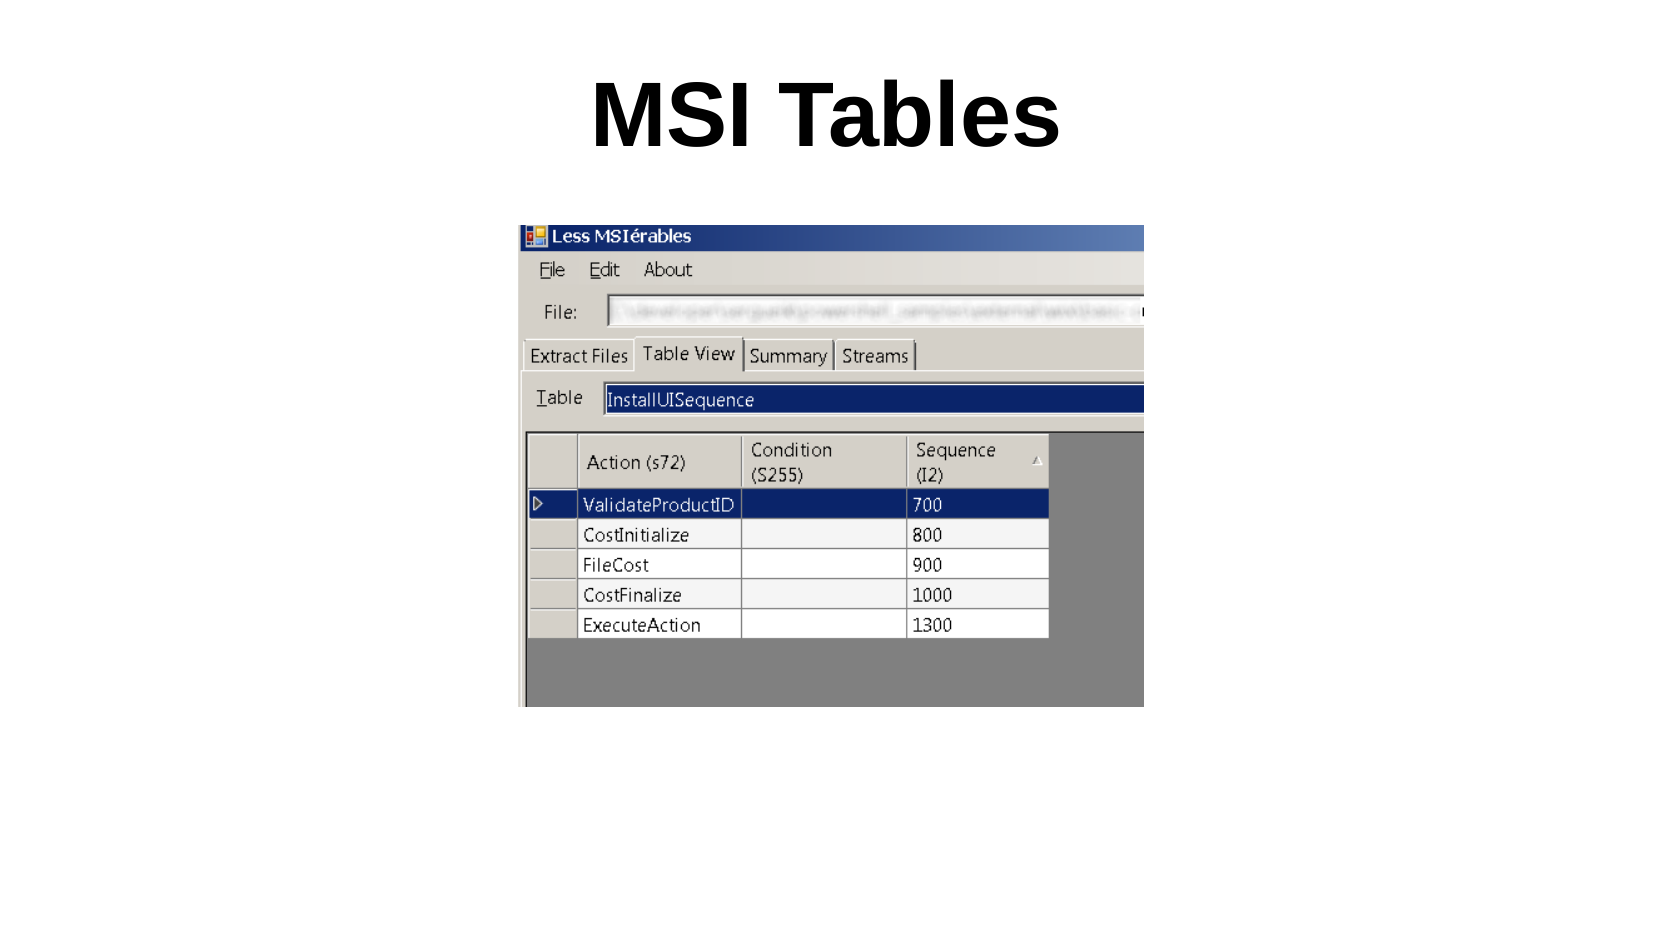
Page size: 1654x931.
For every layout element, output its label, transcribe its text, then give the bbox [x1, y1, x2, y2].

title MSI Tables [82, 37, 1571, 193]
picture [517, 225, 1144, 708]
